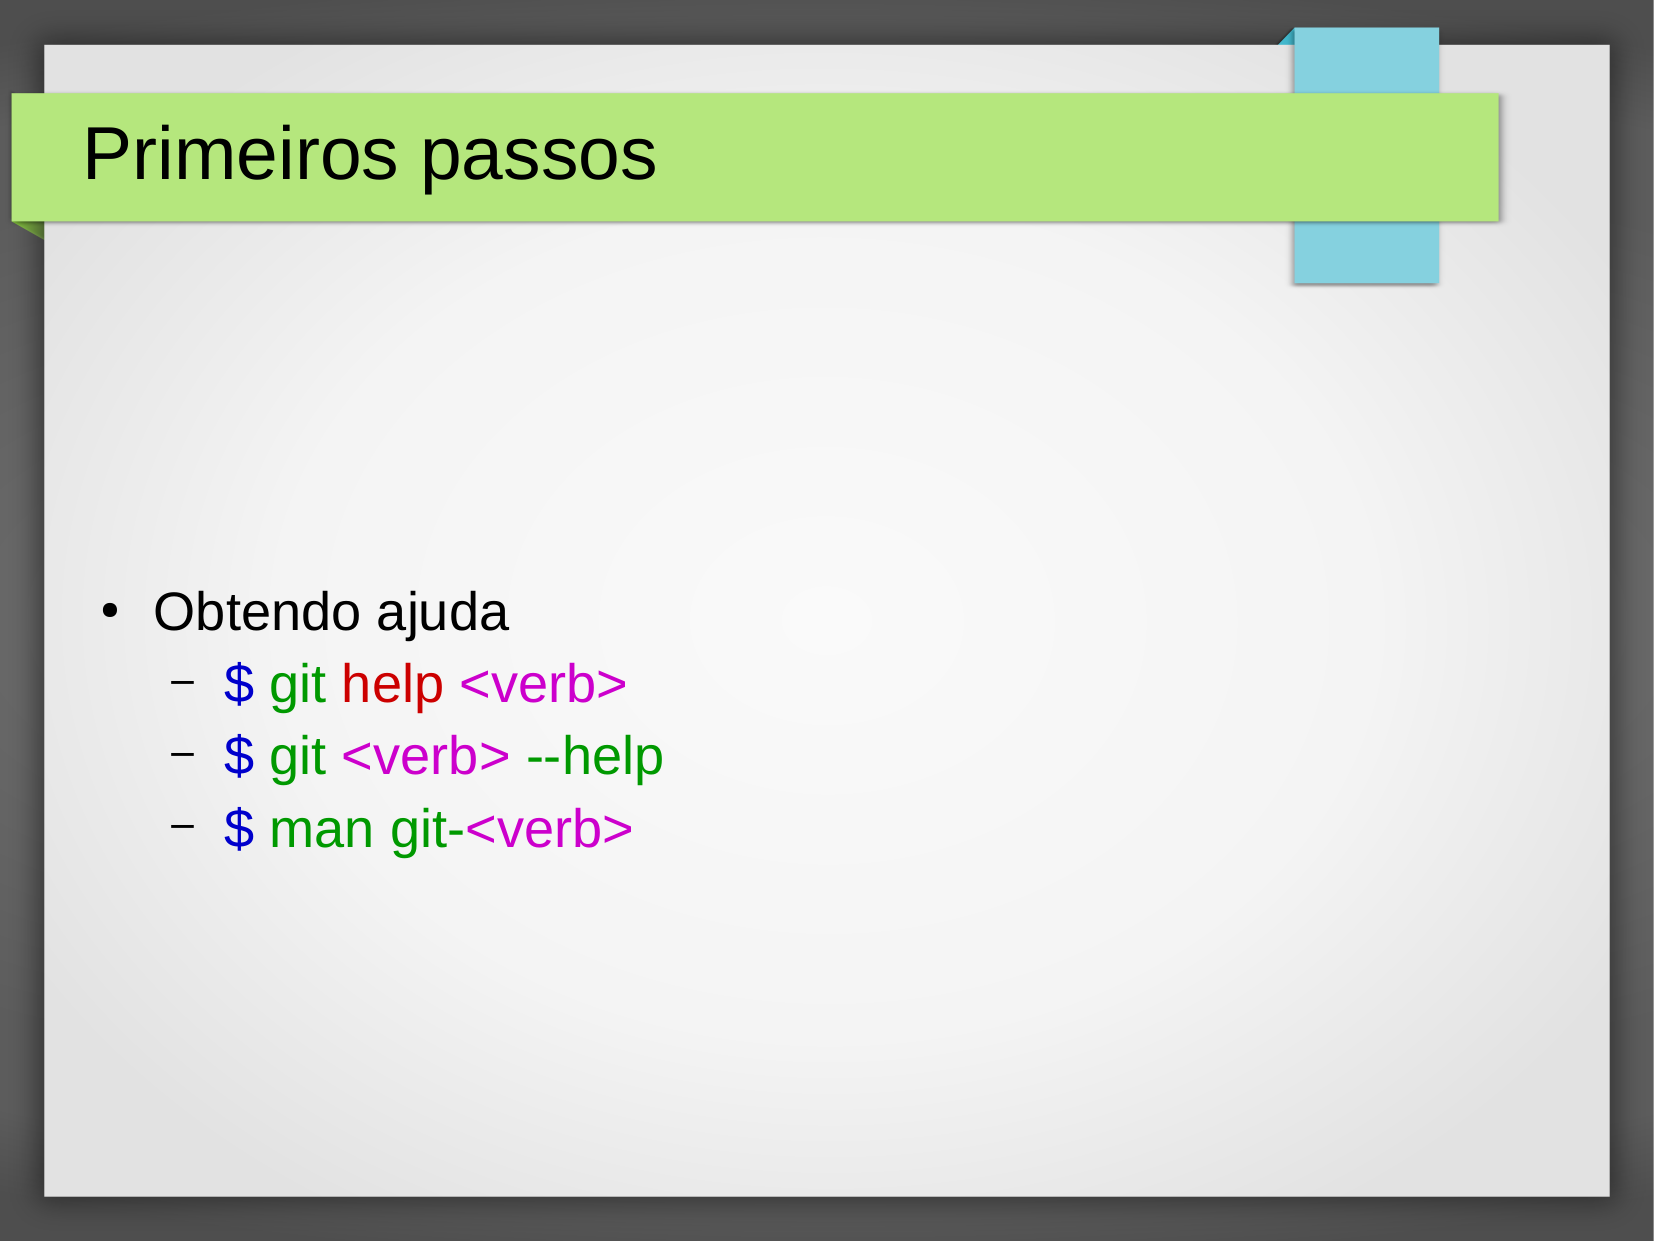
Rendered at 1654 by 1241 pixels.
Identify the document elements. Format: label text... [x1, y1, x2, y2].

list Obtendo ajuda $ git help <verb> $ git <verb> --help $ man git-<verb> [82, 360, 1571, 1080]
title Primeiros passos [82, 94, 1264, 213]
picture [0, 0, 1654, 1241]
